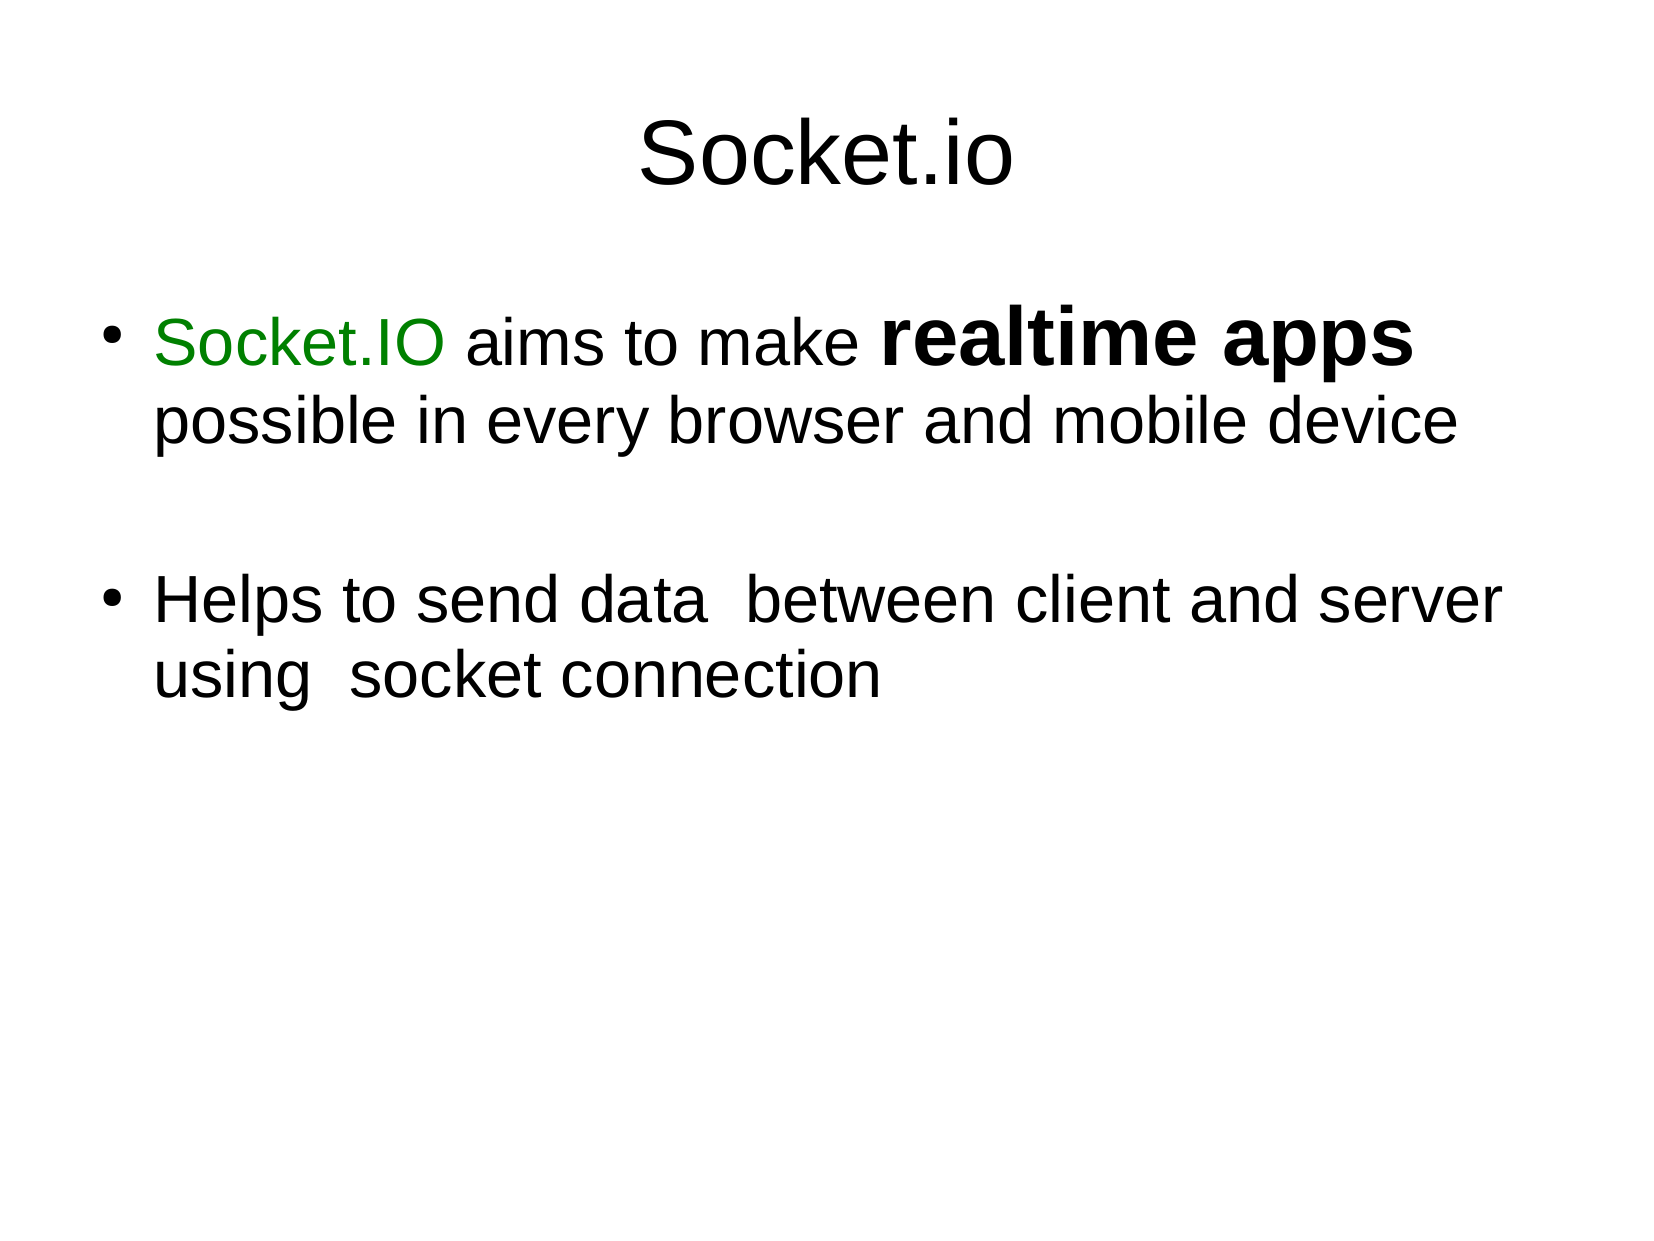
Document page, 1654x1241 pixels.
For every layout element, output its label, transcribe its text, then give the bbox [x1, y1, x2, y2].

title Socket.io [82, 49, 1571, 257]
list Socket.IO aims to make realtime apps possible in every browser and mobile device Helps to send data between client and server using socket connection [82, 290, 1538, 1010]
